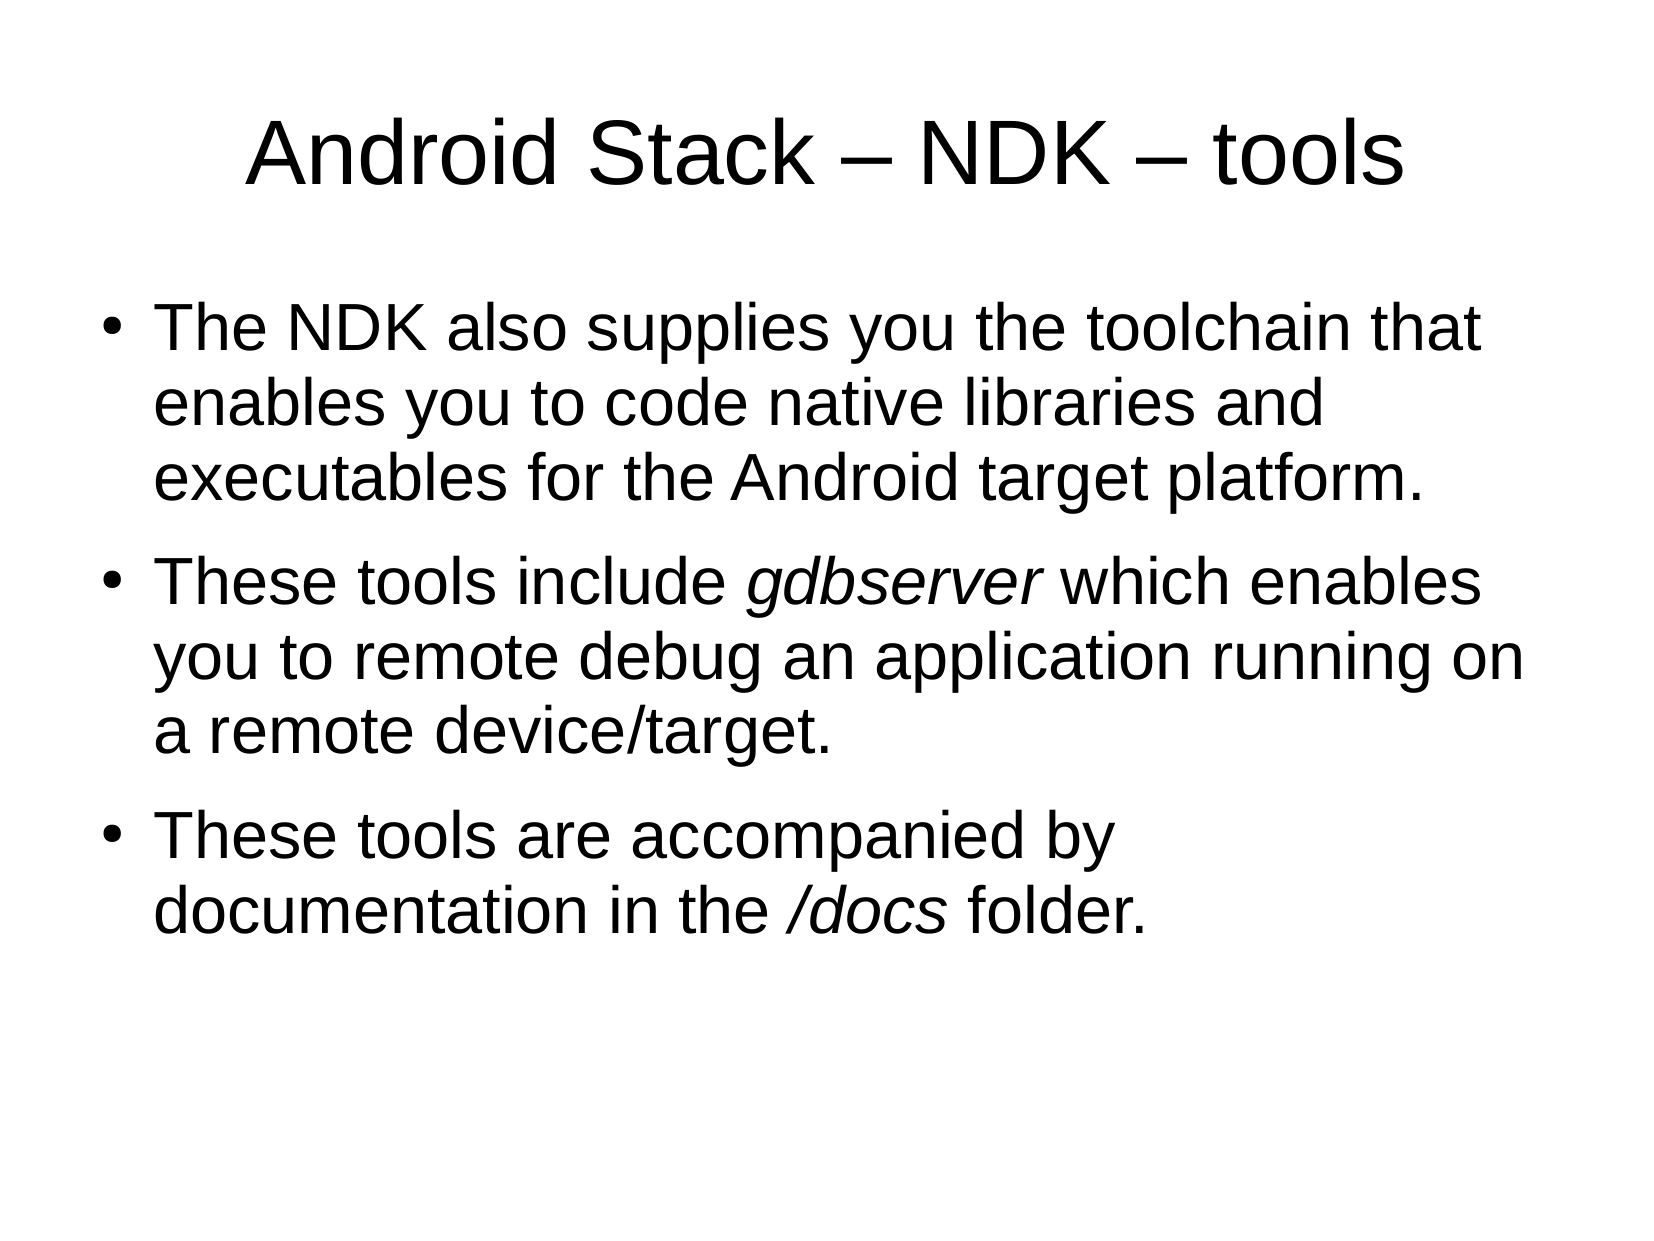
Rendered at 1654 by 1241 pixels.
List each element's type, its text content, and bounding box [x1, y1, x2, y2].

list The NDK also supplies you the toolchain that enables you to code native libraries and executables for the Android target platform. These tools include gdbserver which enables you to remote debug an application running on a remote device/target. These tools are accompanied by documentation in the /docs folder. [82, 290, 1571, 1109]
title Android Stack – NDK – tools [82, 49, 1571, 257]
